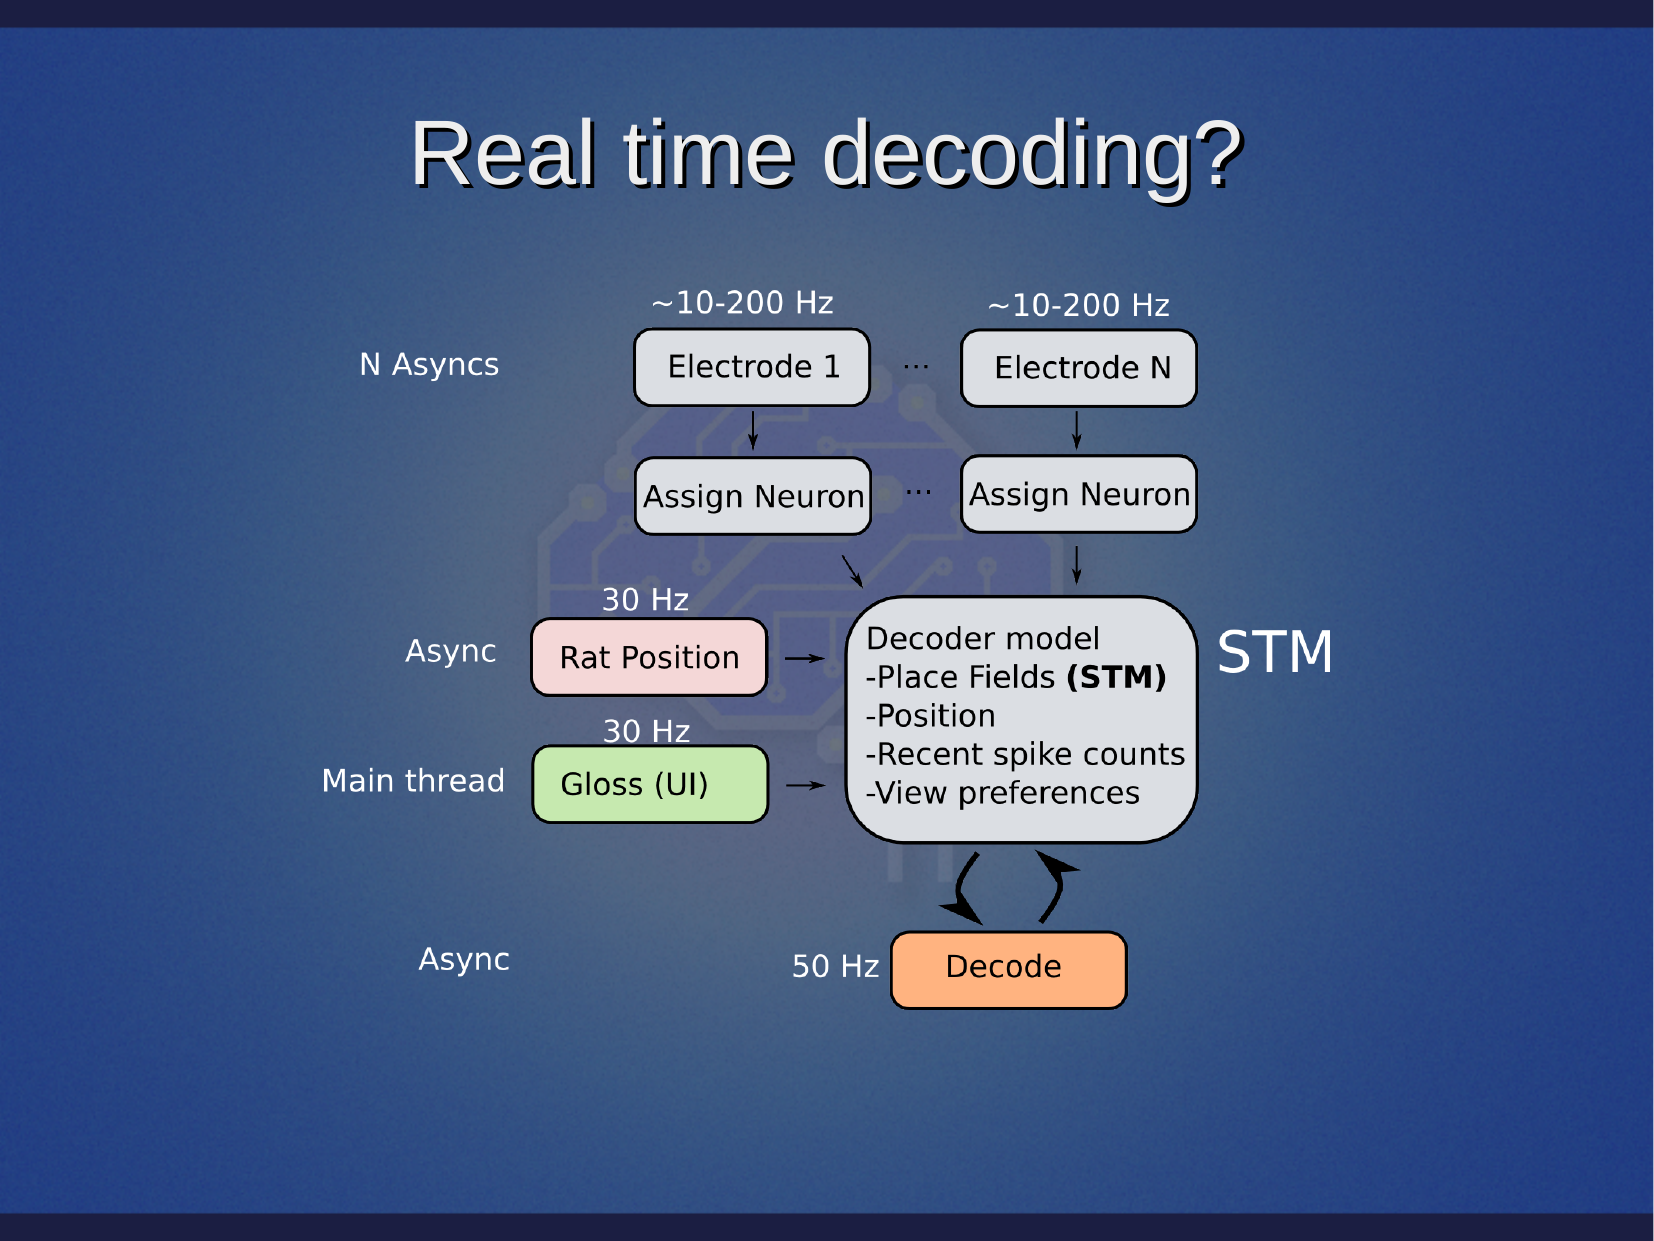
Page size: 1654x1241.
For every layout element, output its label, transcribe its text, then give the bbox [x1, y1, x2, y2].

title Real time decoding? [82, 49, 1571, 257]
picture [0, 0, 1654, 1241]
